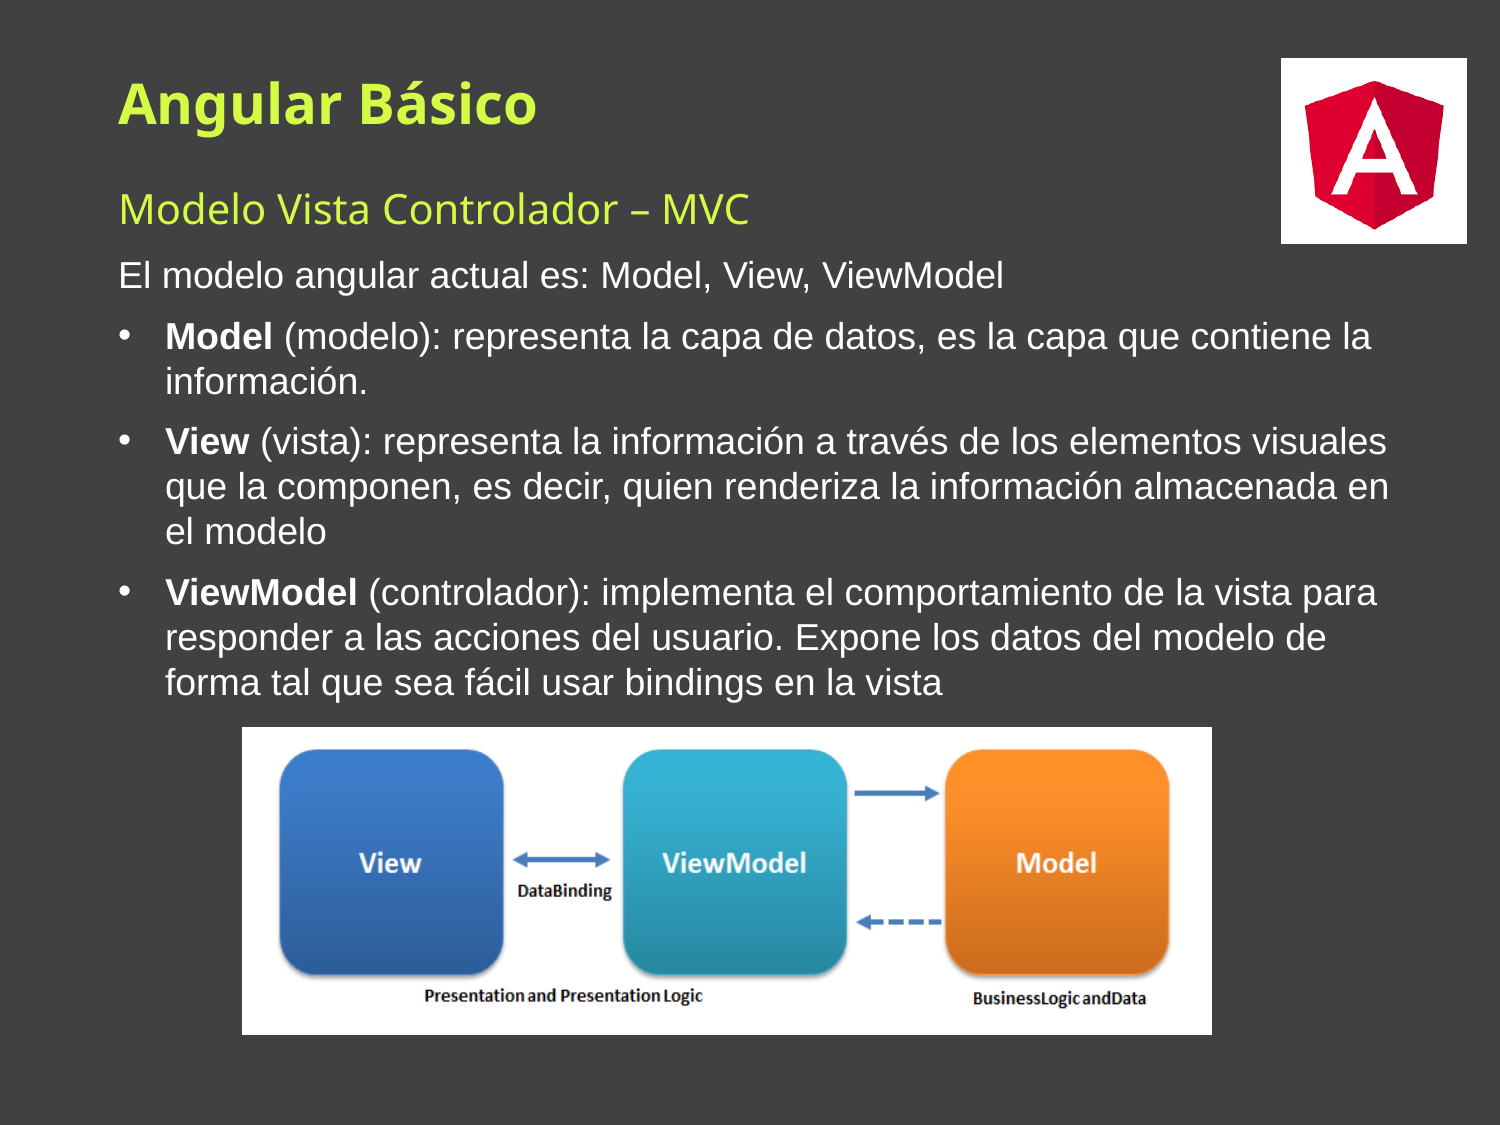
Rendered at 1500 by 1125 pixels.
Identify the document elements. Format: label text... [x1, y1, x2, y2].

title Angular Básico [103, 59, 1282, 144]
list Modelo Vista Controlador – MVC [103, 172, 1397, 244]
picture [1281, 58, 1467, 244]
list El modelo angular actual es: Model, View, ViewModel Model (modelo): representa la capa de datos, es la capa que contiene la información. View (vista): representa la información a través de los elementos visuales que la componen, es decir, quien renderiza la información almacenada en el modelo ViewModel (controlador): implementa el comportamiento de la vista para responder a las acciones del usuario. Expone los datos del modelo de forma tal que sea fácil usar bindings en la vista [103, 243, 1436, 716]
picture [242, 727, 1212, 1035]
